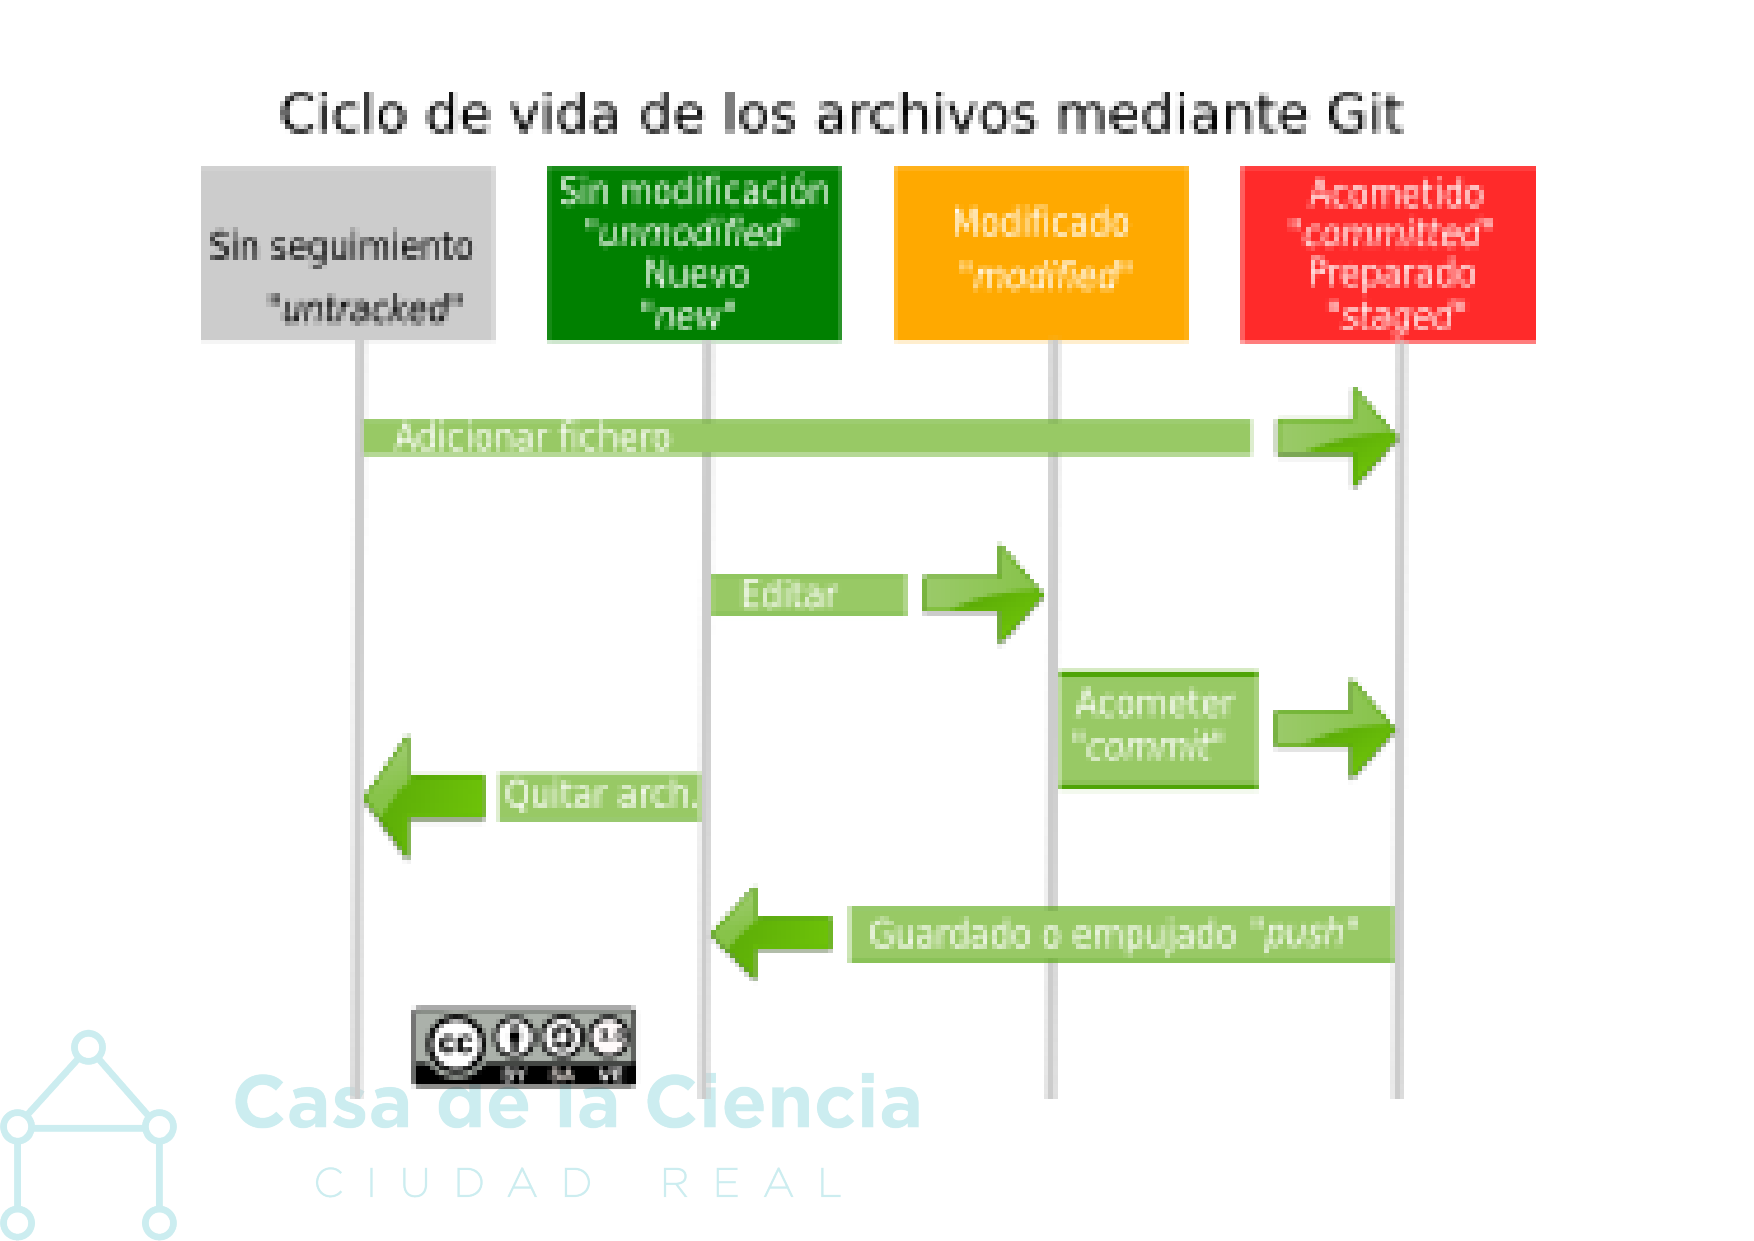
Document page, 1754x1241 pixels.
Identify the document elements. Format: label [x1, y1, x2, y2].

picture [201, 92, 1536, 1099]
